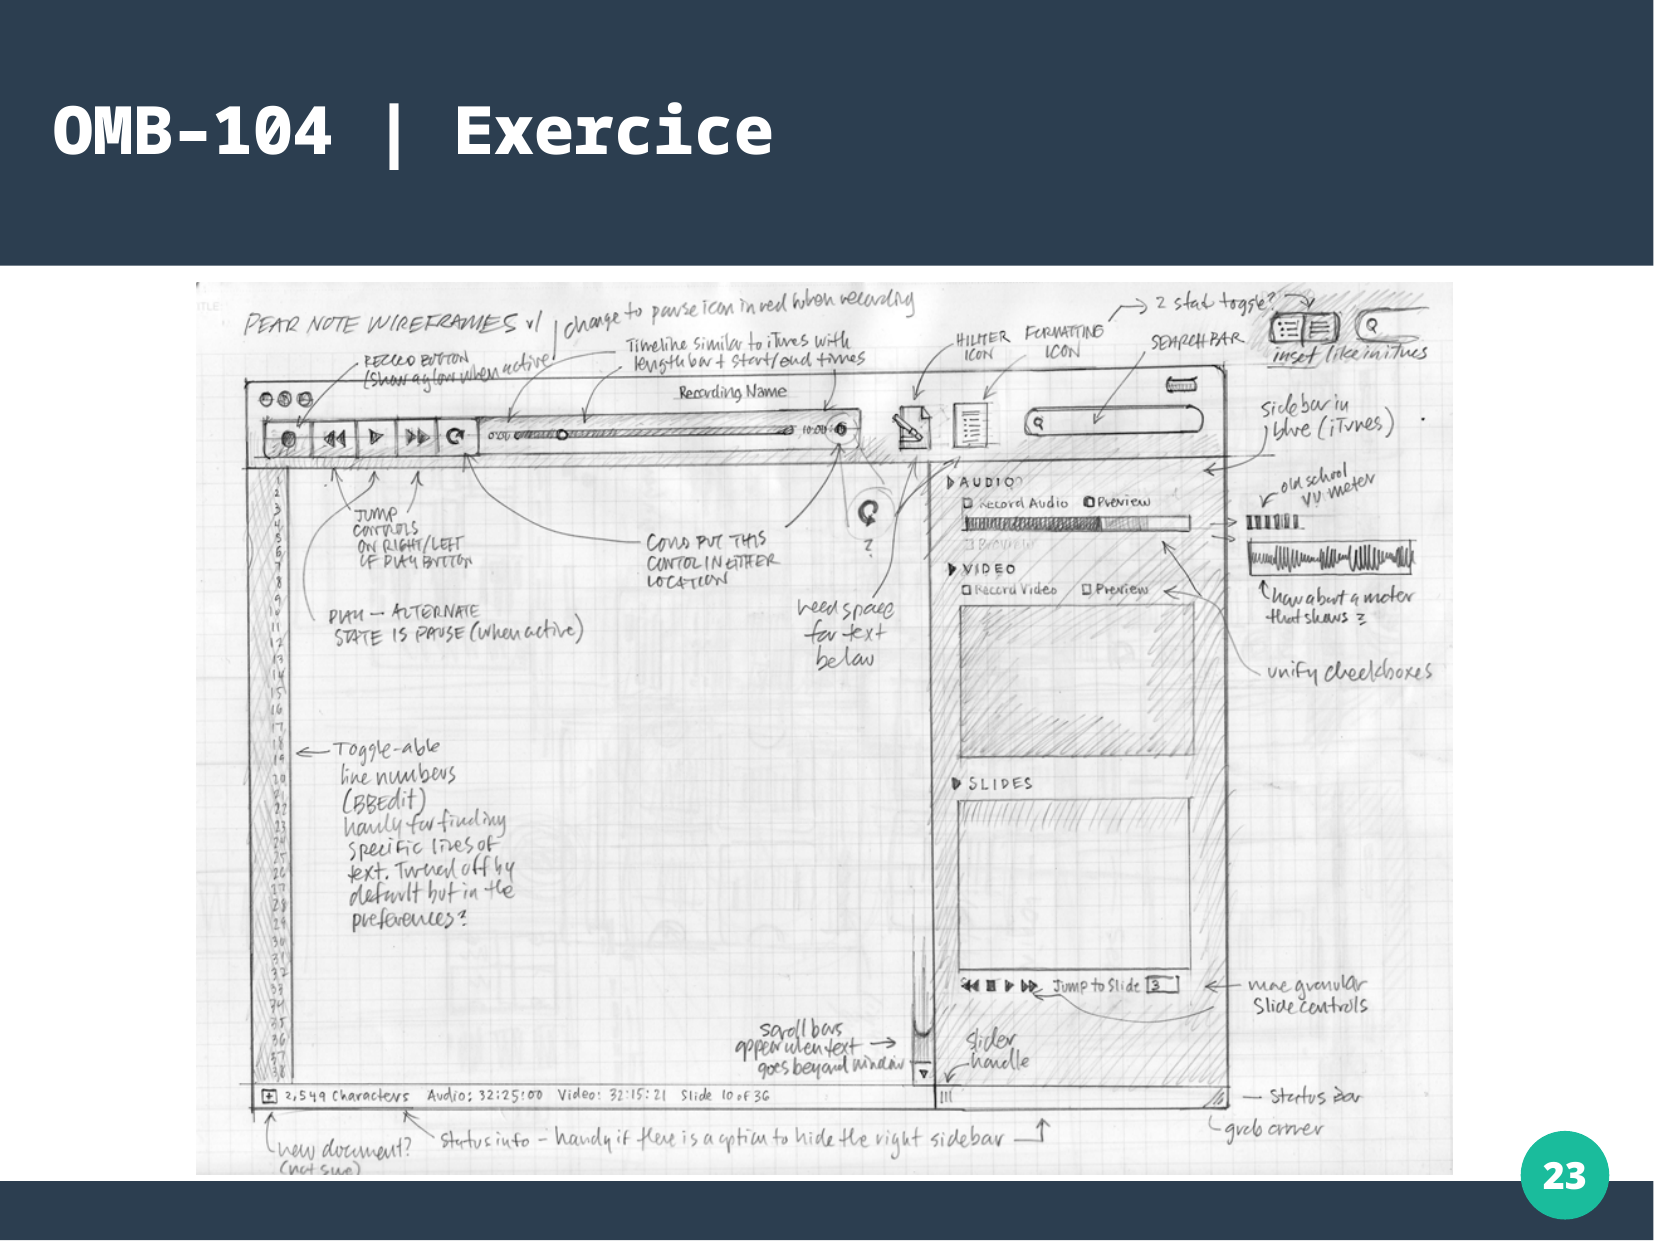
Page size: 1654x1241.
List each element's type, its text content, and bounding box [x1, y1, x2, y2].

picture [196, 282, 1453, 1175]
title OMB–104 | Exercice [54, 49, 1590, 207]
